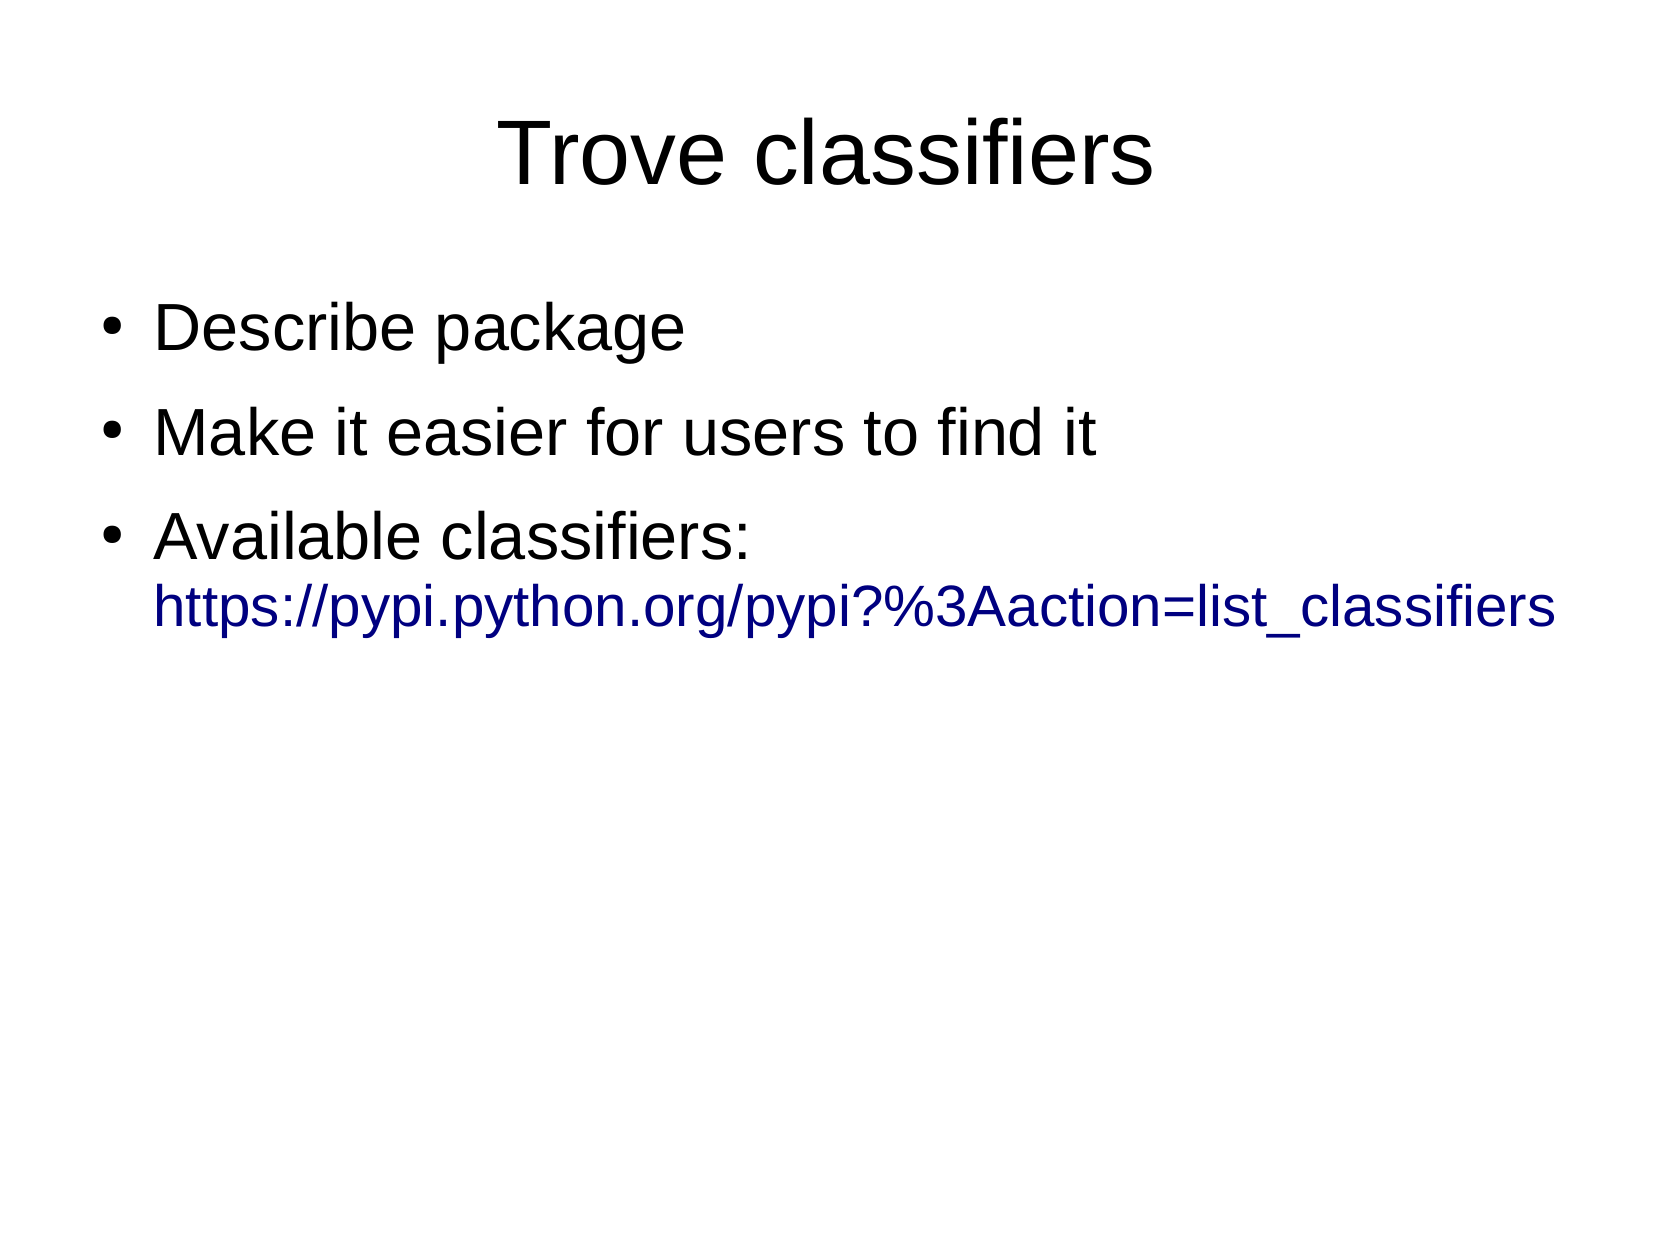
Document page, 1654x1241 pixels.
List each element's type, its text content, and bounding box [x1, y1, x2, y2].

list Describe package Make it easier for users to find it Available classifiers: https://pypi.python.org/pypi?%3Aaction=list_classifiers [82, 290, 1571, 1010]
title Trove classifiers [82, 49, 1571, 257]
